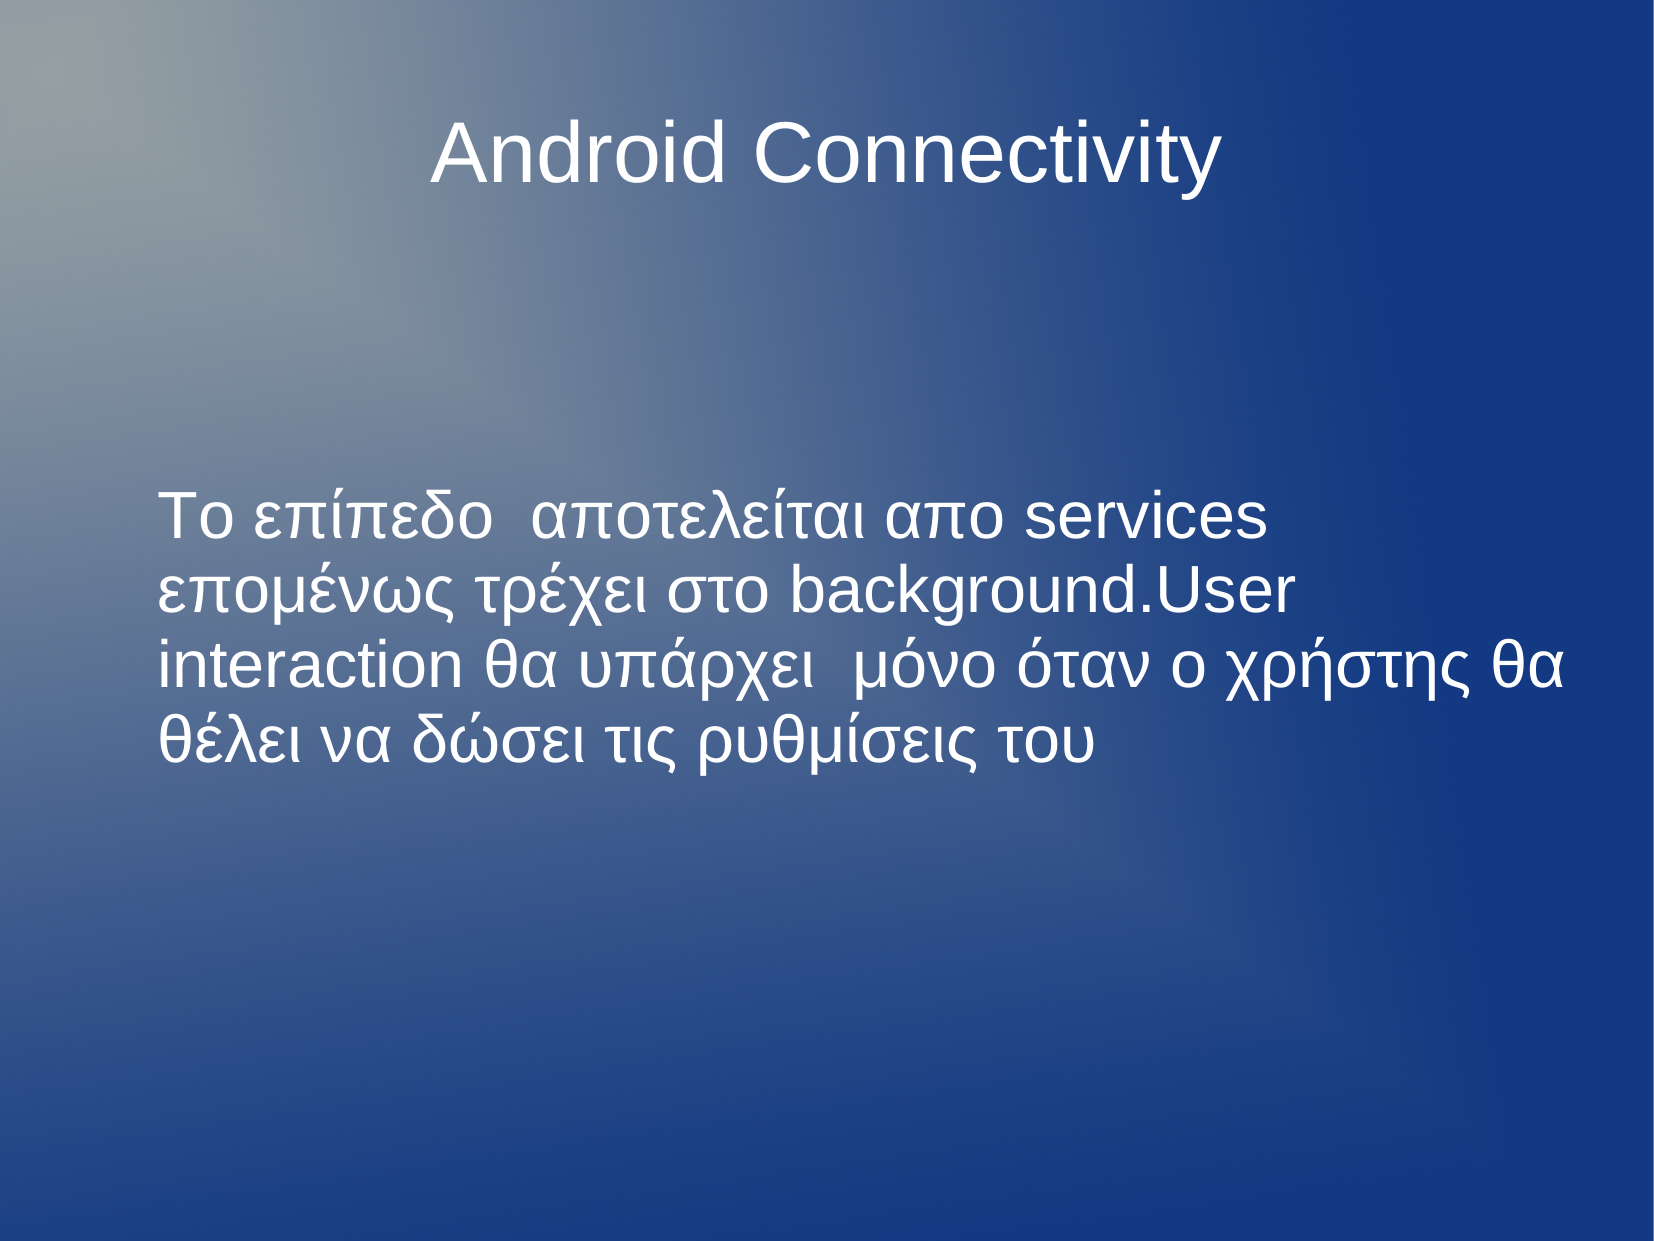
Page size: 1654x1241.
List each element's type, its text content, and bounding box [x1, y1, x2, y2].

list Το επίπεδο αποτελείται απο services επομένως τρέχει στο background.User interaction θα υπάρχει μόνο όταν ο χρήστης θα θέλει να δώσει τις ρυθμίσεις του [86, 269, 1576, 1088]
title Android Connectivity [82, 49, 1571, 257]
picture [0, 0, 1654, 1241]
